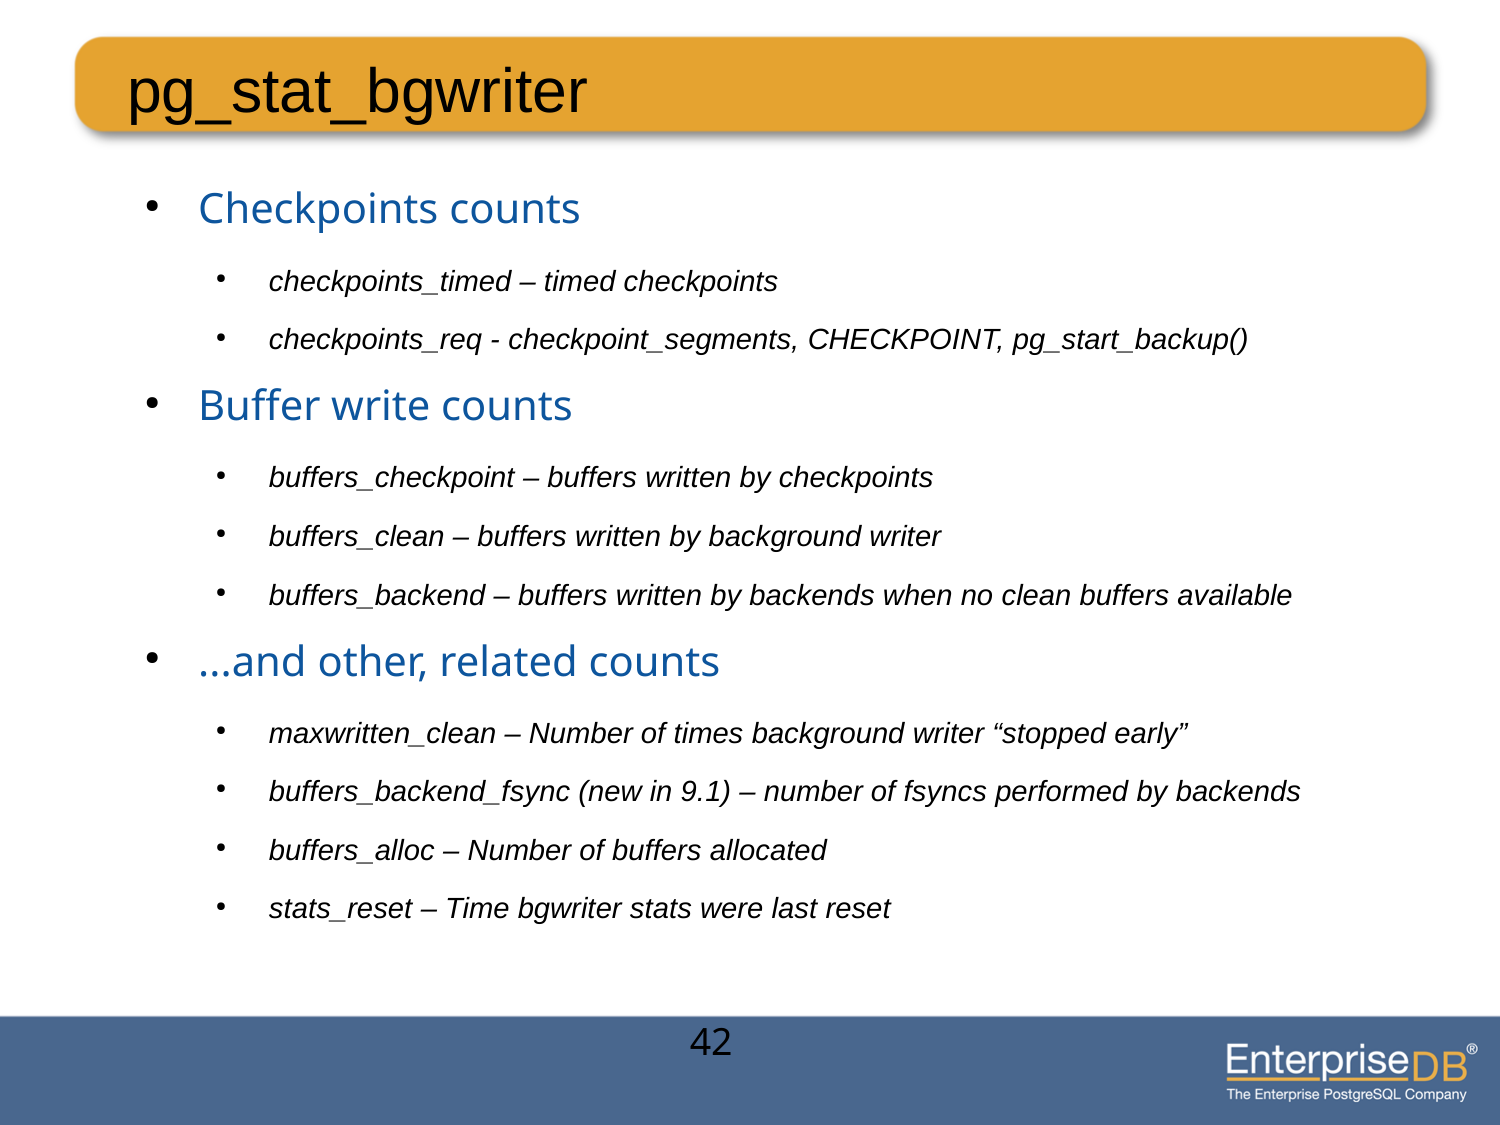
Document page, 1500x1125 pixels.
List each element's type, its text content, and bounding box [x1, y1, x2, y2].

picture [0, 0, 1500, 1125]
list Checkpoints counts checkpoints_timed – timed checkpoints checkpoints_req - checkpoint_segments, CHECKPOINT, pg_start_backup() Buffer write counts buffers_checkpoint – buffers written by checkpoints buffers_clean – buffers written by background writer buffers_backend – buffers written by backends when no clean buffers available ...and other, related counts maxwritten_clean – Number of times background writer “stopped early” buffers_backend_fsync (new in 9.1) – number of fsyncs performed by backends buffers_alloc – Number of buffers allocated stats_reset – Time bgwriter stats were last reset [112, 174, 1388, 963]
title pg_stat_bgwriter [112, 37, 1388, 138]
slide_number <number> [675, 1010, 825, 1125]
